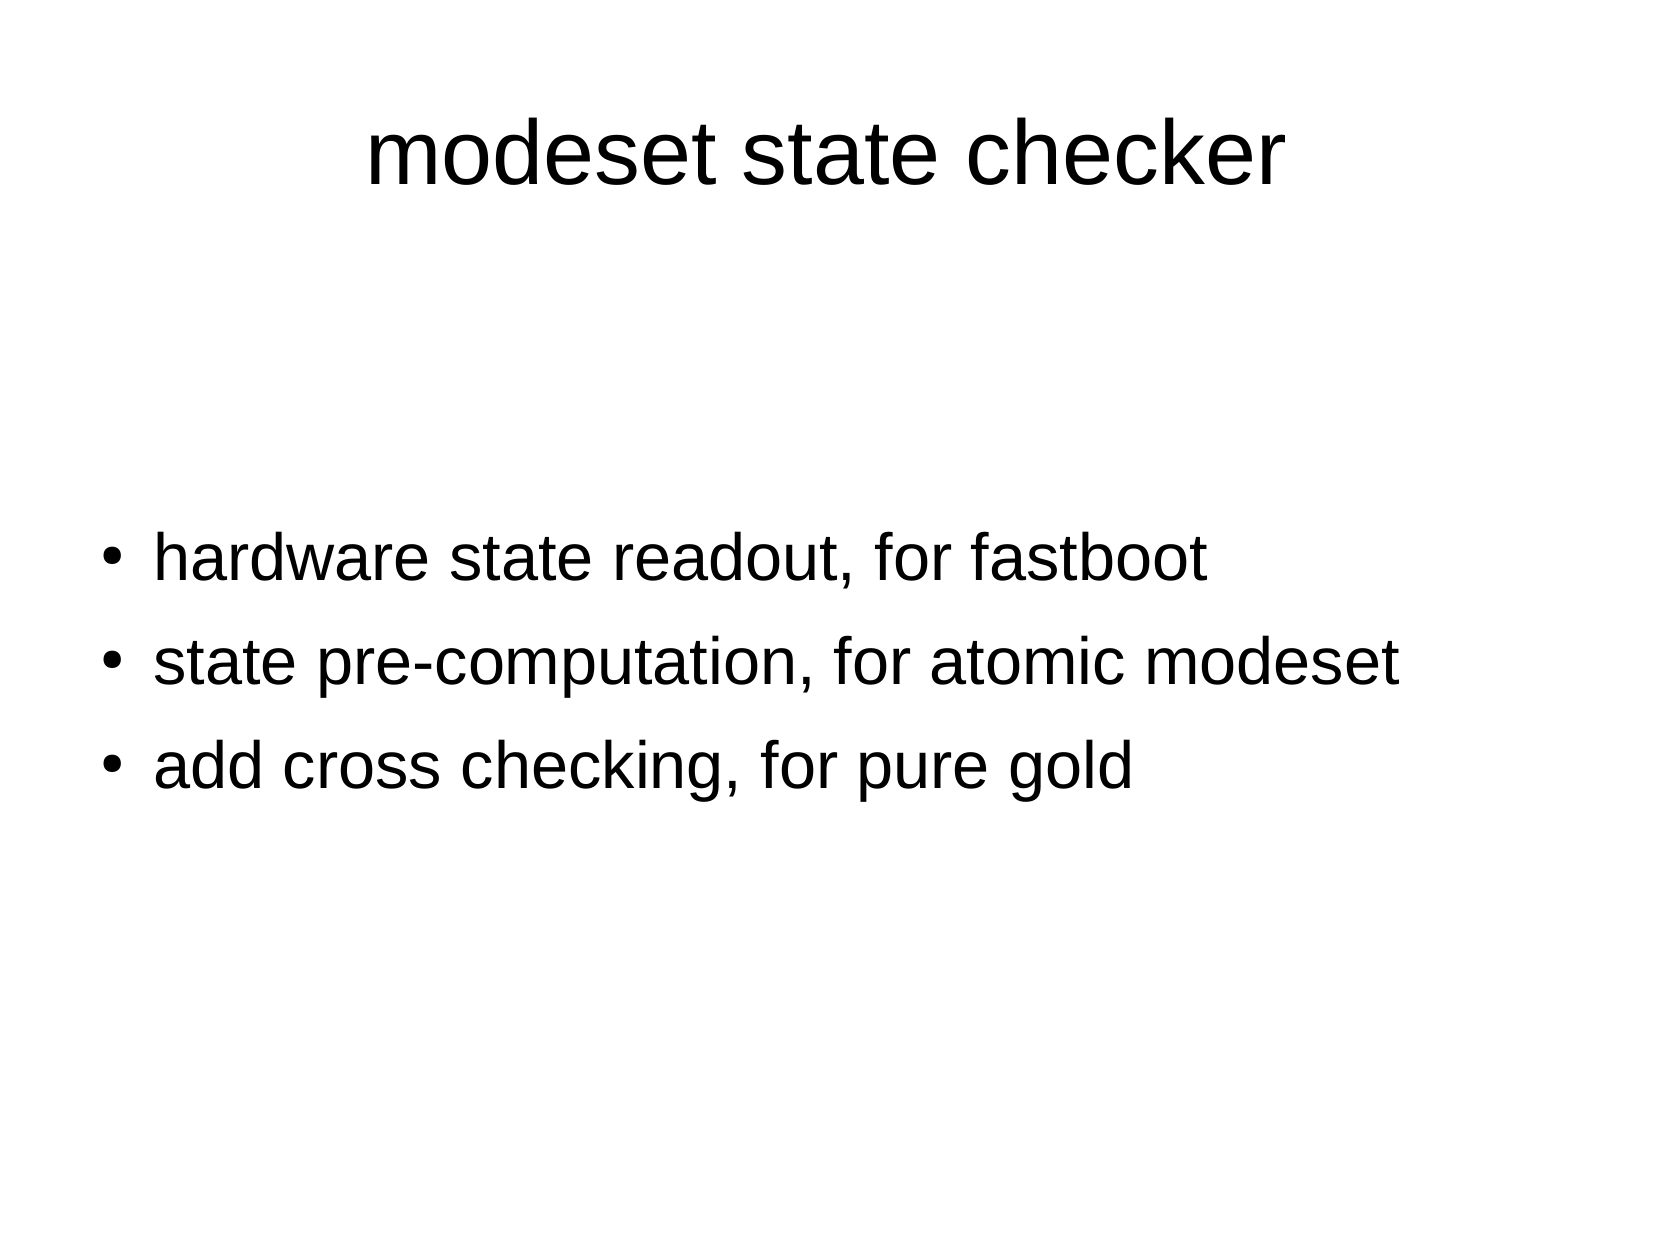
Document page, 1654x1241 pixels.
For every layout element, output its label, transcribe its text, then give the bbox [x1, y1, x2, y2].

title modeset state checker [82, 49, 1571, 257]
list hardware state readout, for fastboot state pre-computation, for atomic modeset add cross checking, for pure gold [82, 519, 1571, 1109]
